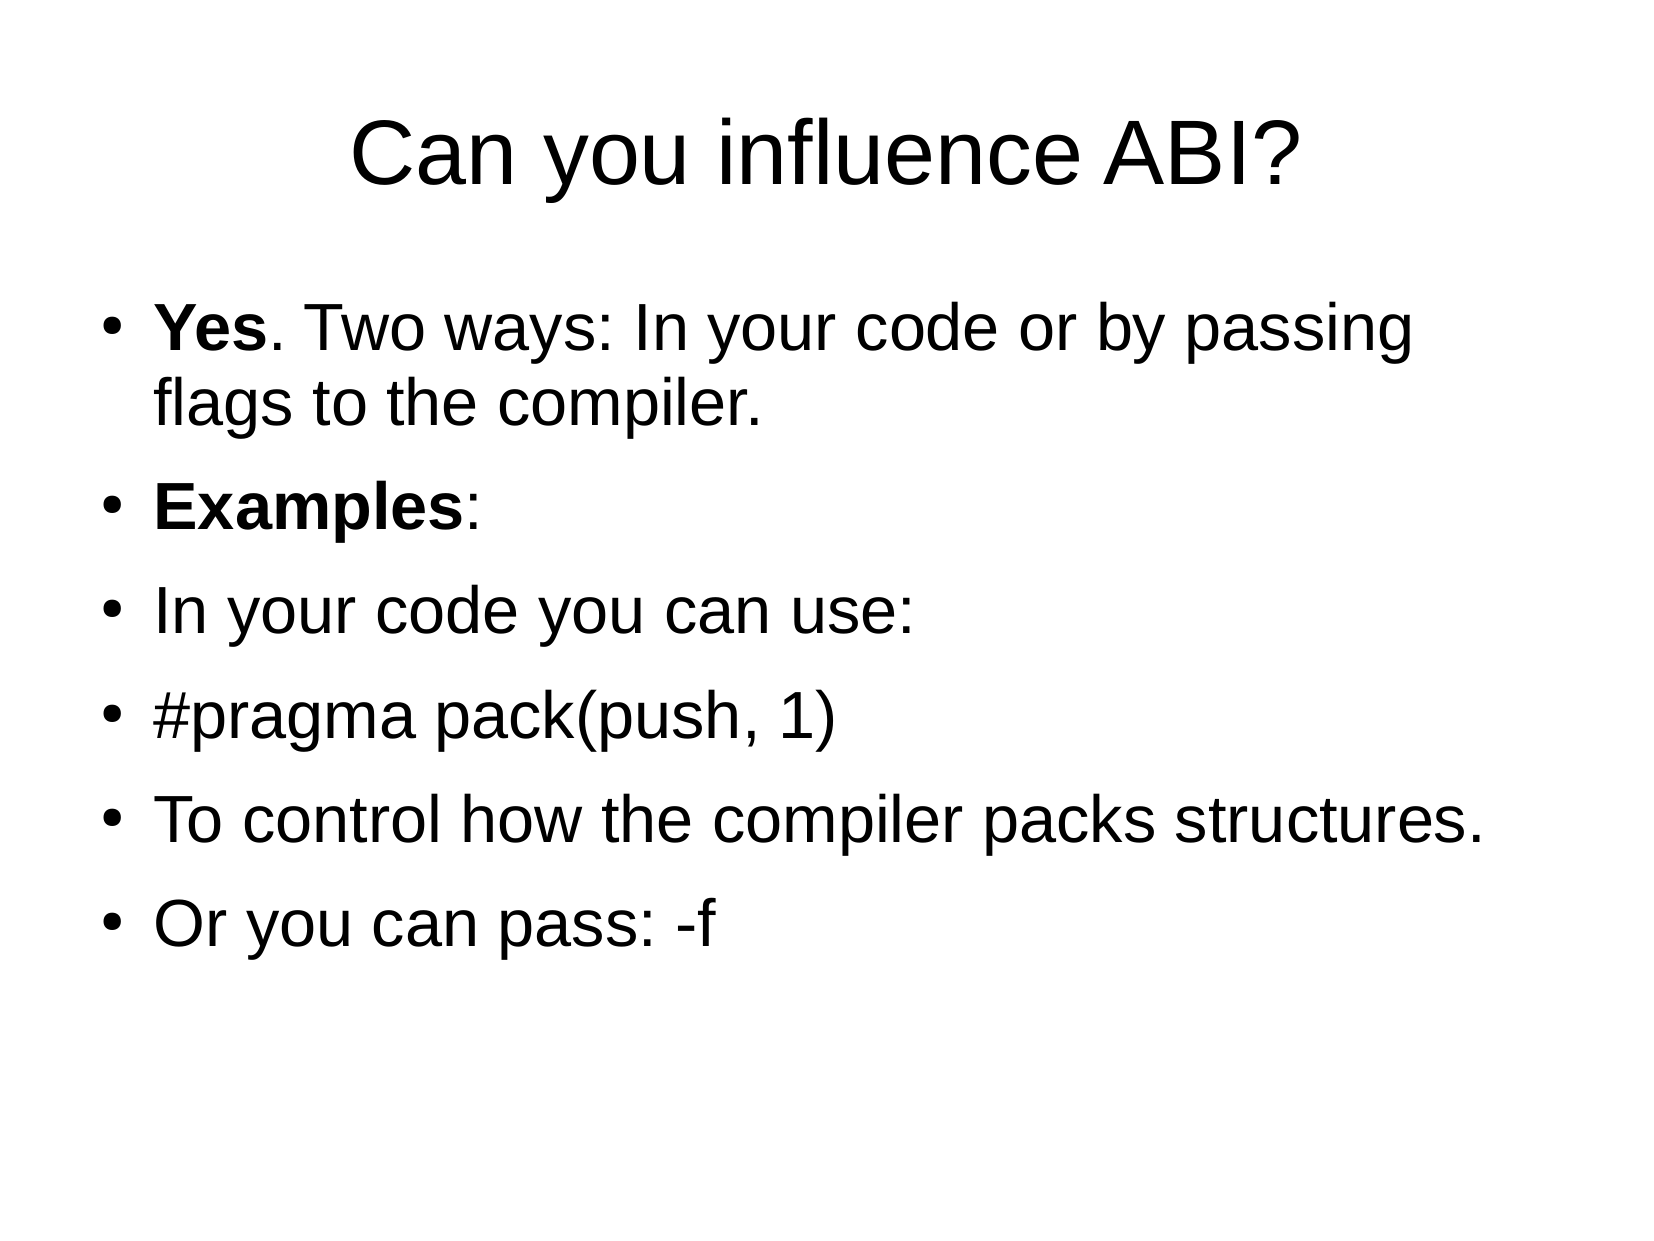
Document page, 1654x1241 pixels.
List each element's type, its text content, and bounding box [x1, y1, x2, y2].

title Can you influence ABI? [82, 49, 1571, 257]
list Yes. Two ways: In your code or by passing flags to the compiler. Examples: In your code you can use: #pragma pack(push, 1) To control how the compiler packs structures. Or you can pass: -f [82, 290, 1571, 1010]
